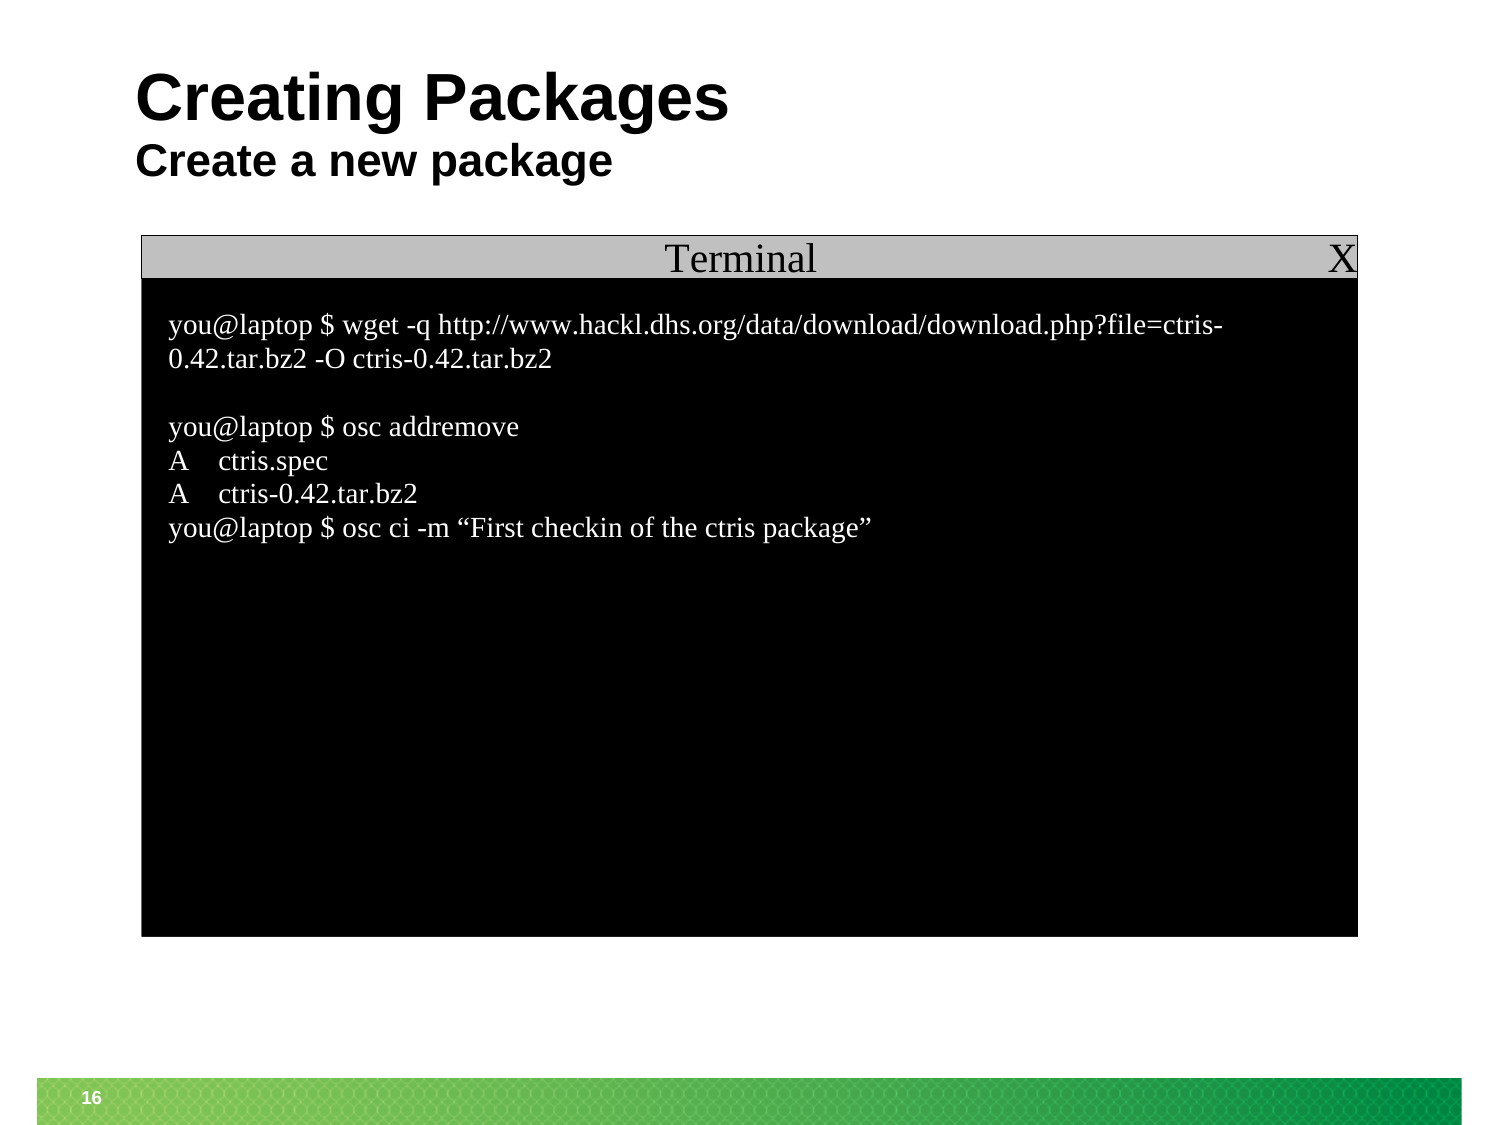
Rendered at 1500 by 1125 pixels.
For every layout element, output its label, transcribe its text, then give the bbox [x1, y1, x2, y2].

text_box [141, 278, 1358, 937]
text_box Terminal X [141, 235, 1358, 278]
picture [36, 1078, 1462, 1125]
text_box you@laptop $ wget -q http://www.hackl.dhs.org/data/download/download.php?file=ctris-0.42.tar.bz2 -O ctris-0.42.tar.bz2 you@laptop $ osc addremove A ctris.spec A ctris-0.42.tar.bz2 you@laptop $ osc ci -m “First checkin of the ctris package” [168, 307, 1335, 919]
title Creating Packages Create a new package [135, 41, 1372, 204]
